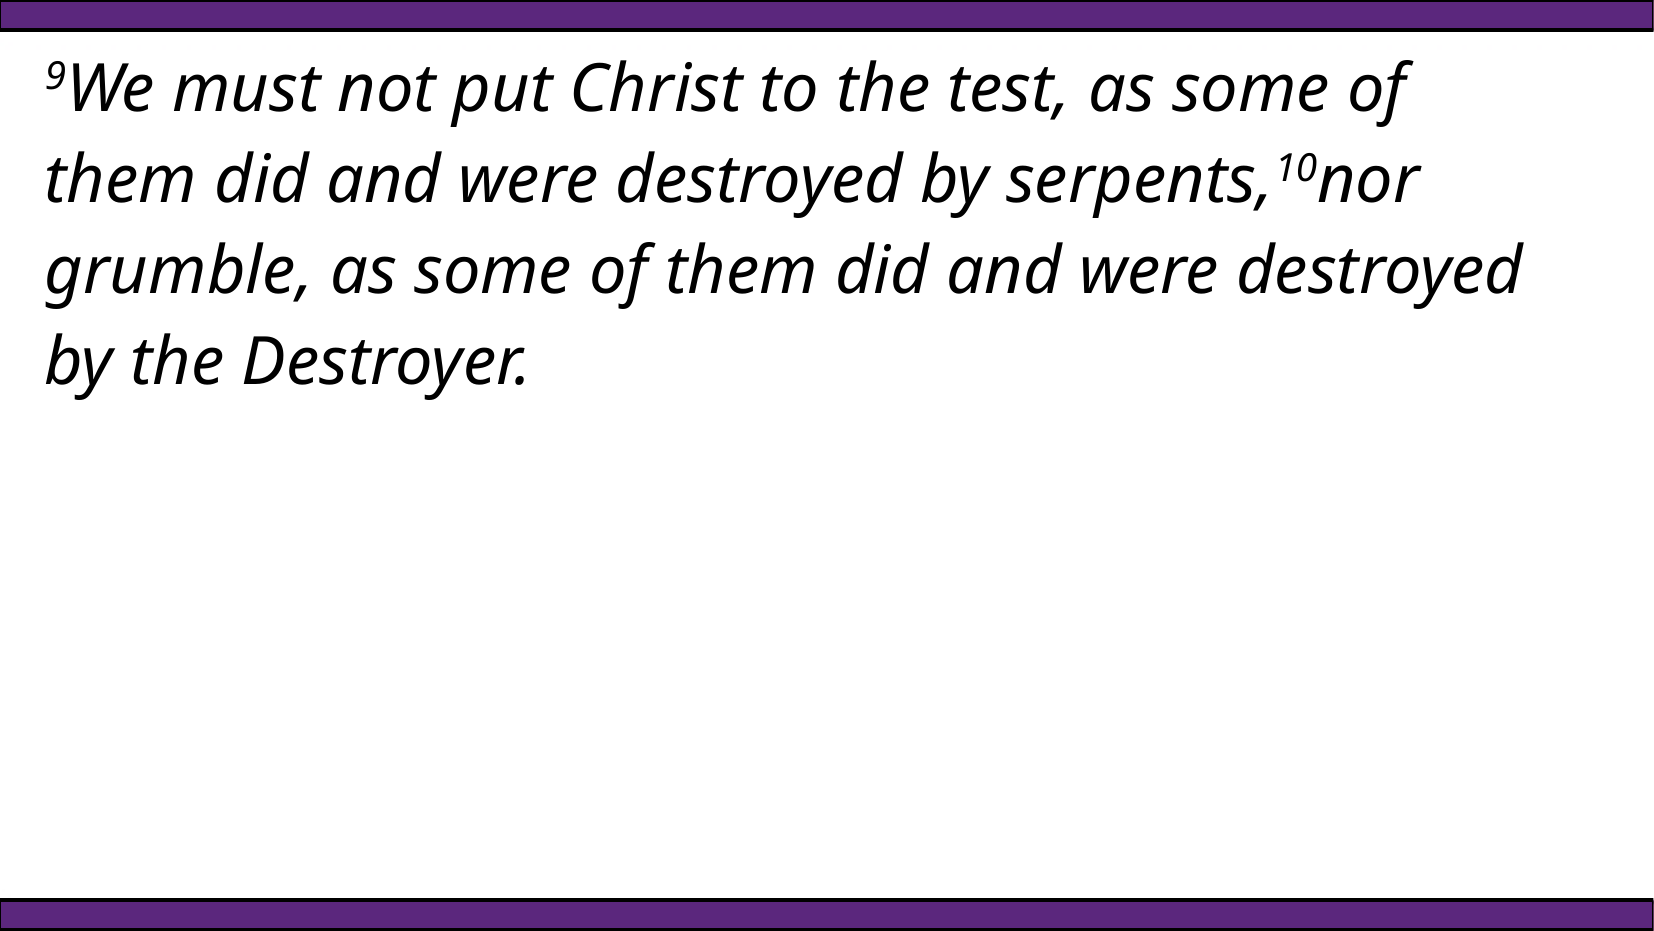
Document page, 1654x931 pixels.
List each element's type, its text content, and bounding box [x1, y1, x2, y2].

picture [0, 31, 1654, 900]
text_box [0, 0, 1654, 31]
text_box [0, 900, 1654, 931]
text_box 9We must not put Christ to the test, as some of them did and were destroyed by serpents,10nor grumble, as some of them did and were destroyed by the Destroyer. [30, 33, 1591, 403]
